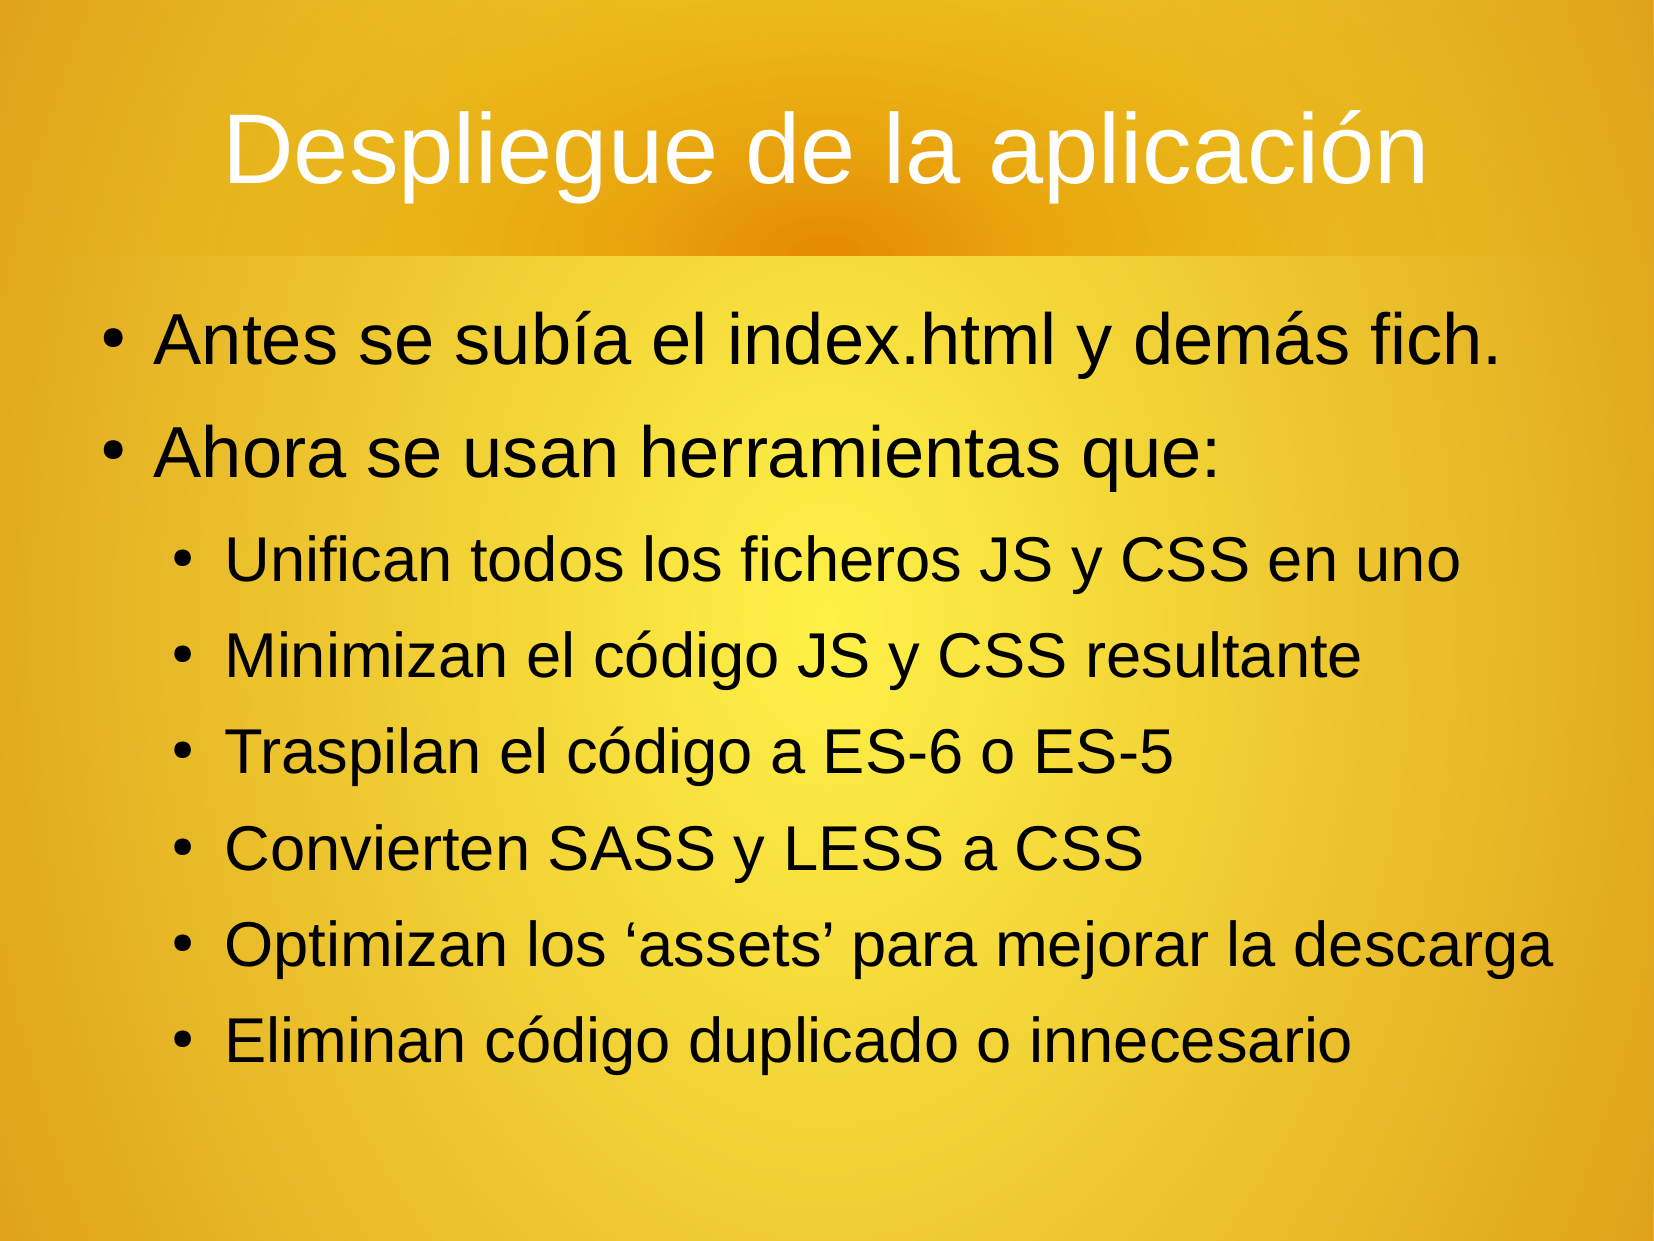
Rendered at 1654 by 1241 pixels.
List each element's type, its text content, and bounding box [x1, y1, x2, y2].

list Antes se subía el index.html y demás fich. Ahora se usan herramientas que: Unifican todos los ficheros JS y CSS en uno Minimizan el código JS y CSS resultante Traspilan el código a ES-6 o ES-5 Convierten SASS y LESS a CSS Optimizan los ‘assets’ para mejorar la descarga Eliminan código duplicado o innecesario [82, 299, 1571, 1111]
title Despliegue de la aplicación [82, 47, 1571, 252]
